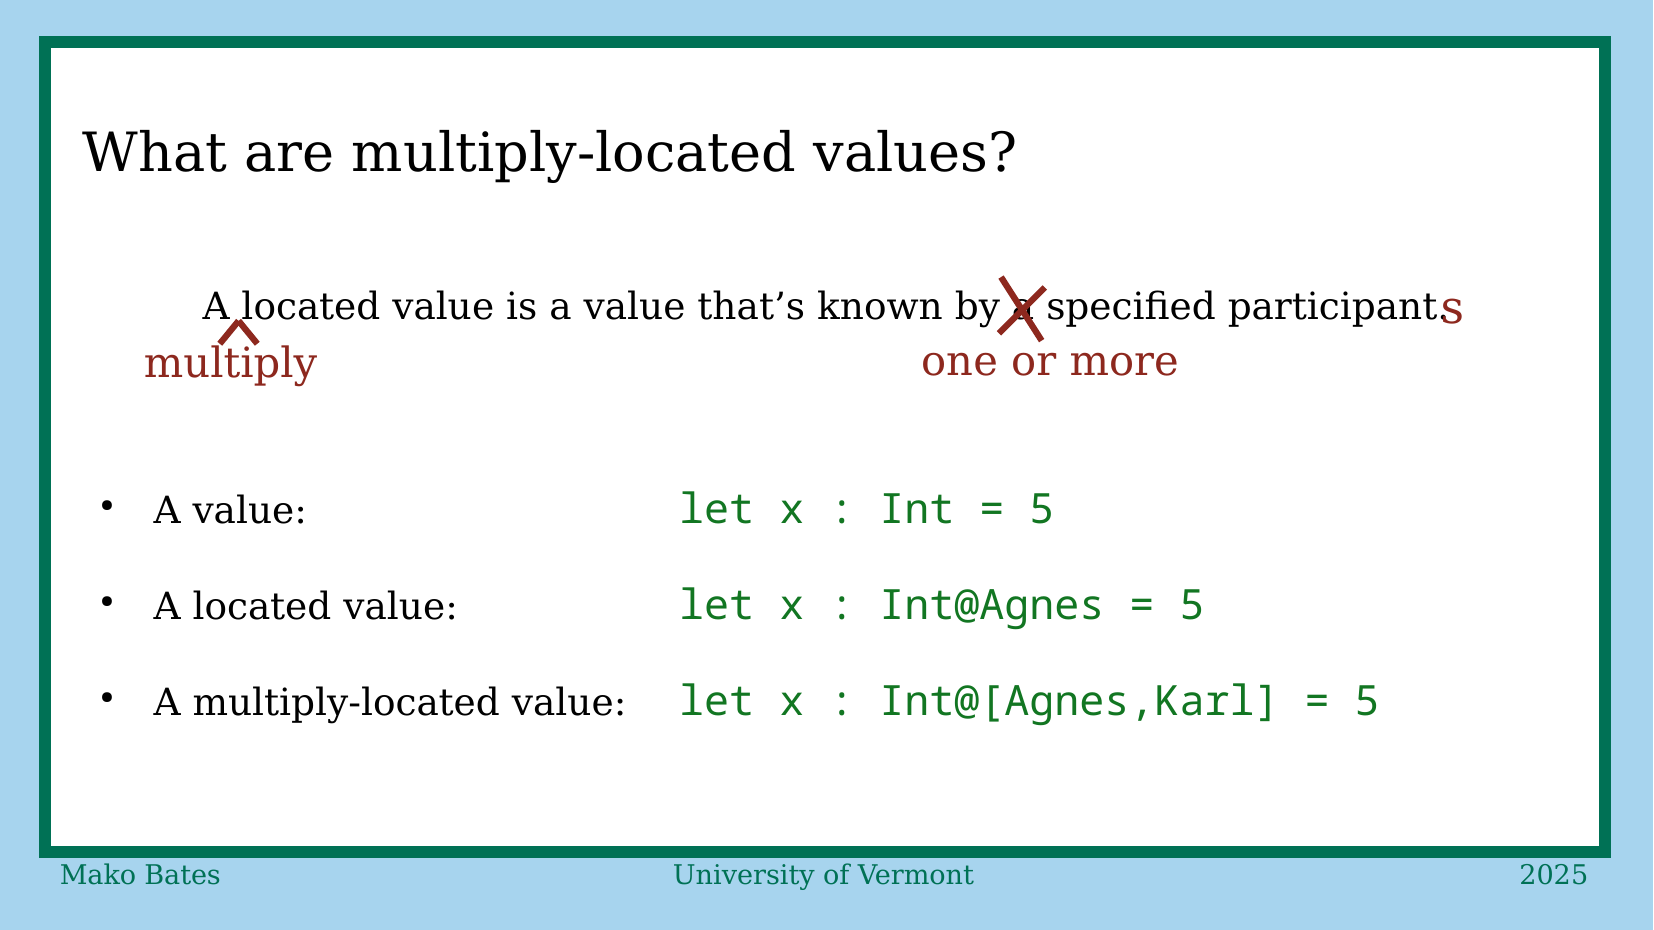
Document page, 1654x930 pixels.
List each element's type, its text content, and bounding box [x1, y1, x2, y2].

list A located value is a value that’s known by a specified participant. A value: let x : Int = 5 A located value: let x : Int@Agnes = 5 A multiply-located value: let x : Int@[Agnes,Karl] = 5 [82, 217, 1571, 777]
text_box [687, 864, 691, 877]
text_box s [1425, 274, 1475, 376]
text_box multiply [129, 330, 356, 443]
text_box one or more [906, 329, 1229, 432]
title What are multiply-located values? [82, 101, 1571, 205]
